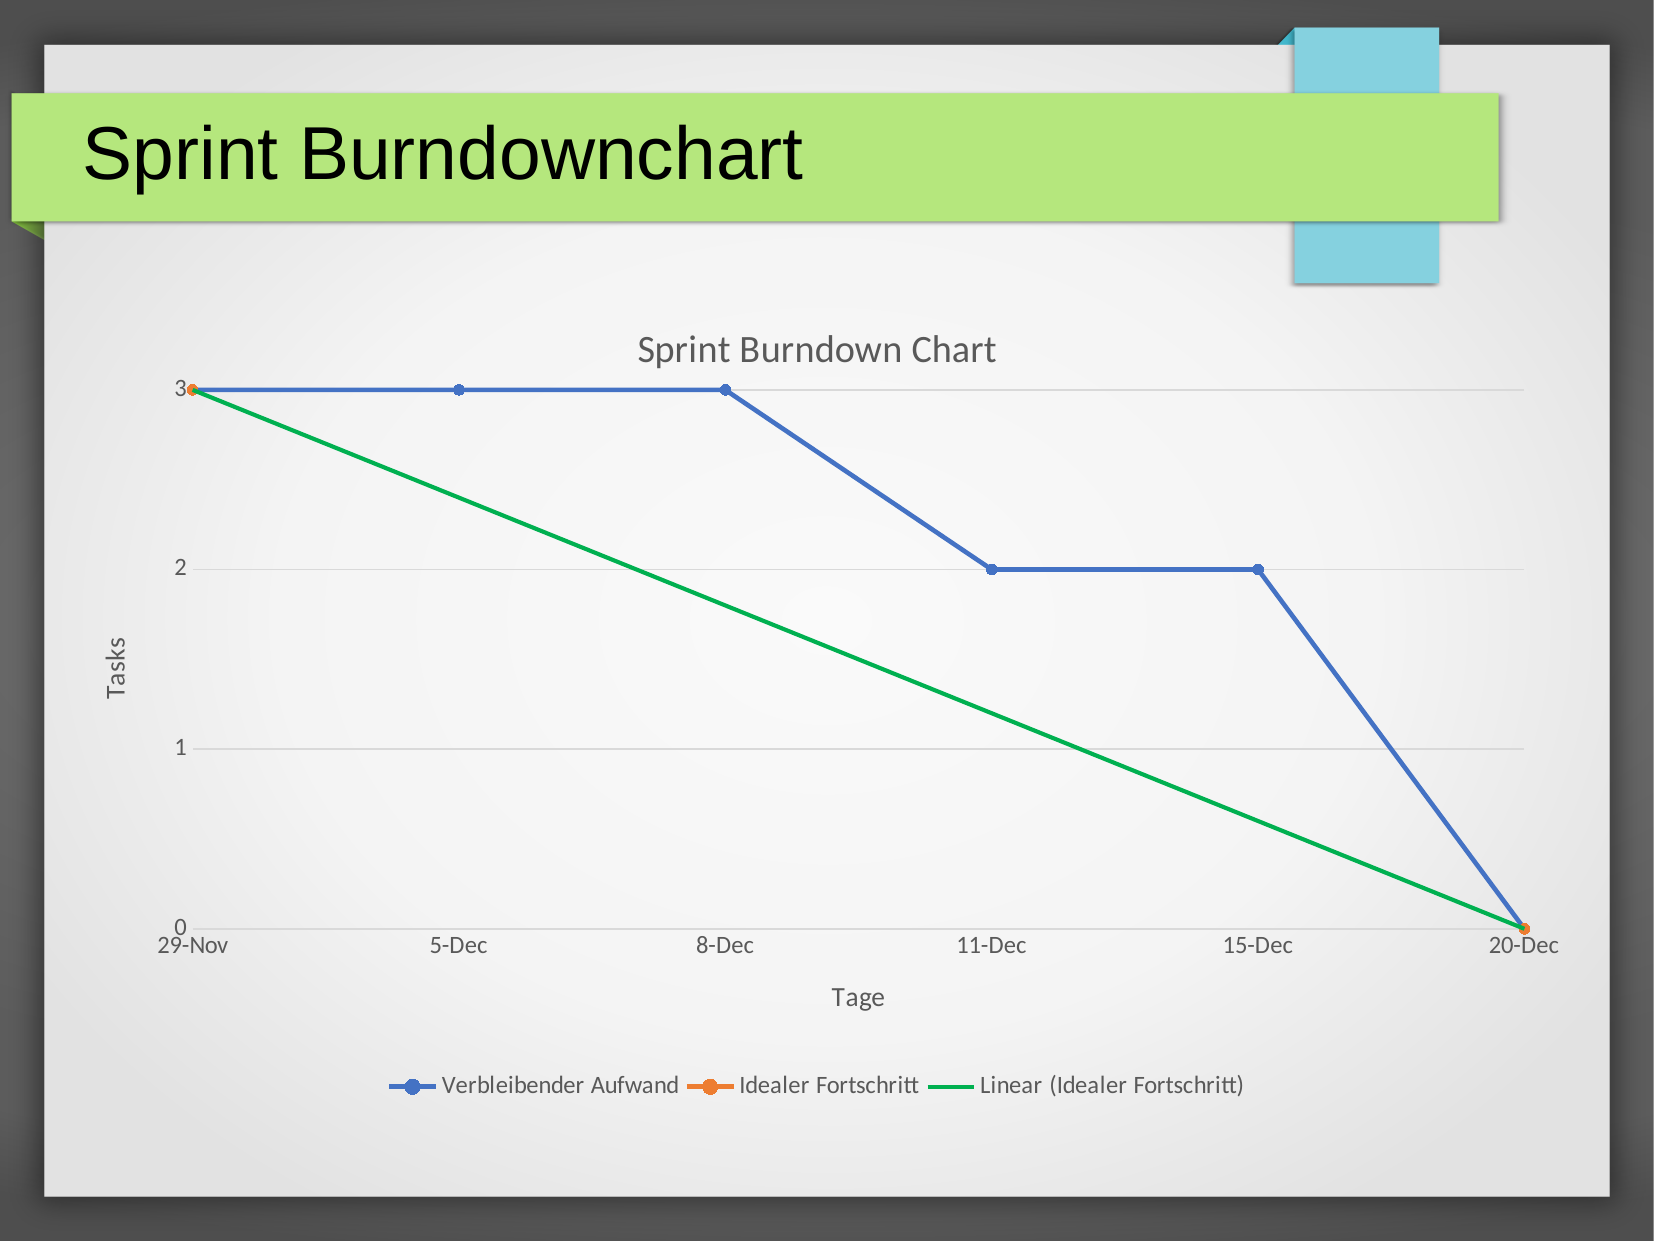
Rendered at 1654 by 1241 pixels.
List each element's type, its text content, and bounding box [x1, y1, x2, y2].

chart [94, 297, 1561, 1111]
picture [0, 0, 1654, 1241]
title Sprint Burndownchart [82, 94, 1264, 213]
